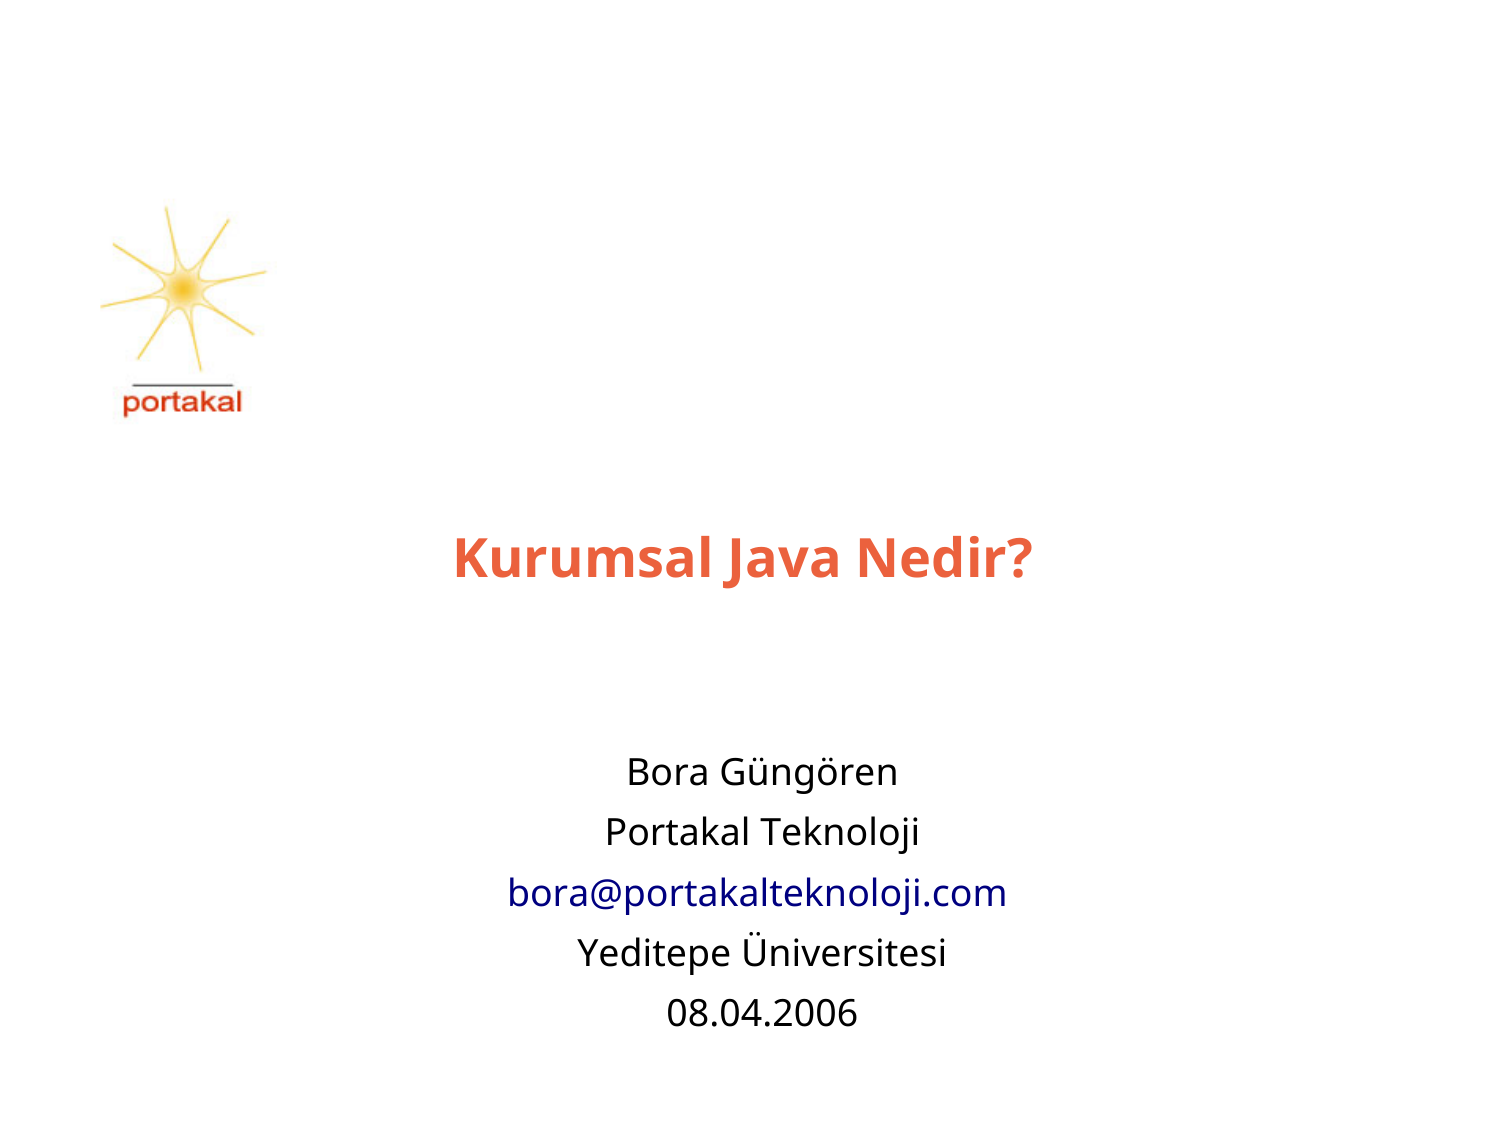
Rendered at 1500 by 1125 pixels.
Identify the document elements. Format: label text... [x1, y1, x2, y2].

subtitle Bora Güngören Portakal Teknoloji bora@portakalteknoloji.com Yeditepe Üniversitesi 08.04.2006 [237, 737, 1288, 1026]
title Kurumsal Java Nedir? [112, 437, 1388, 676]
picture [88, 74, 277, 443]
